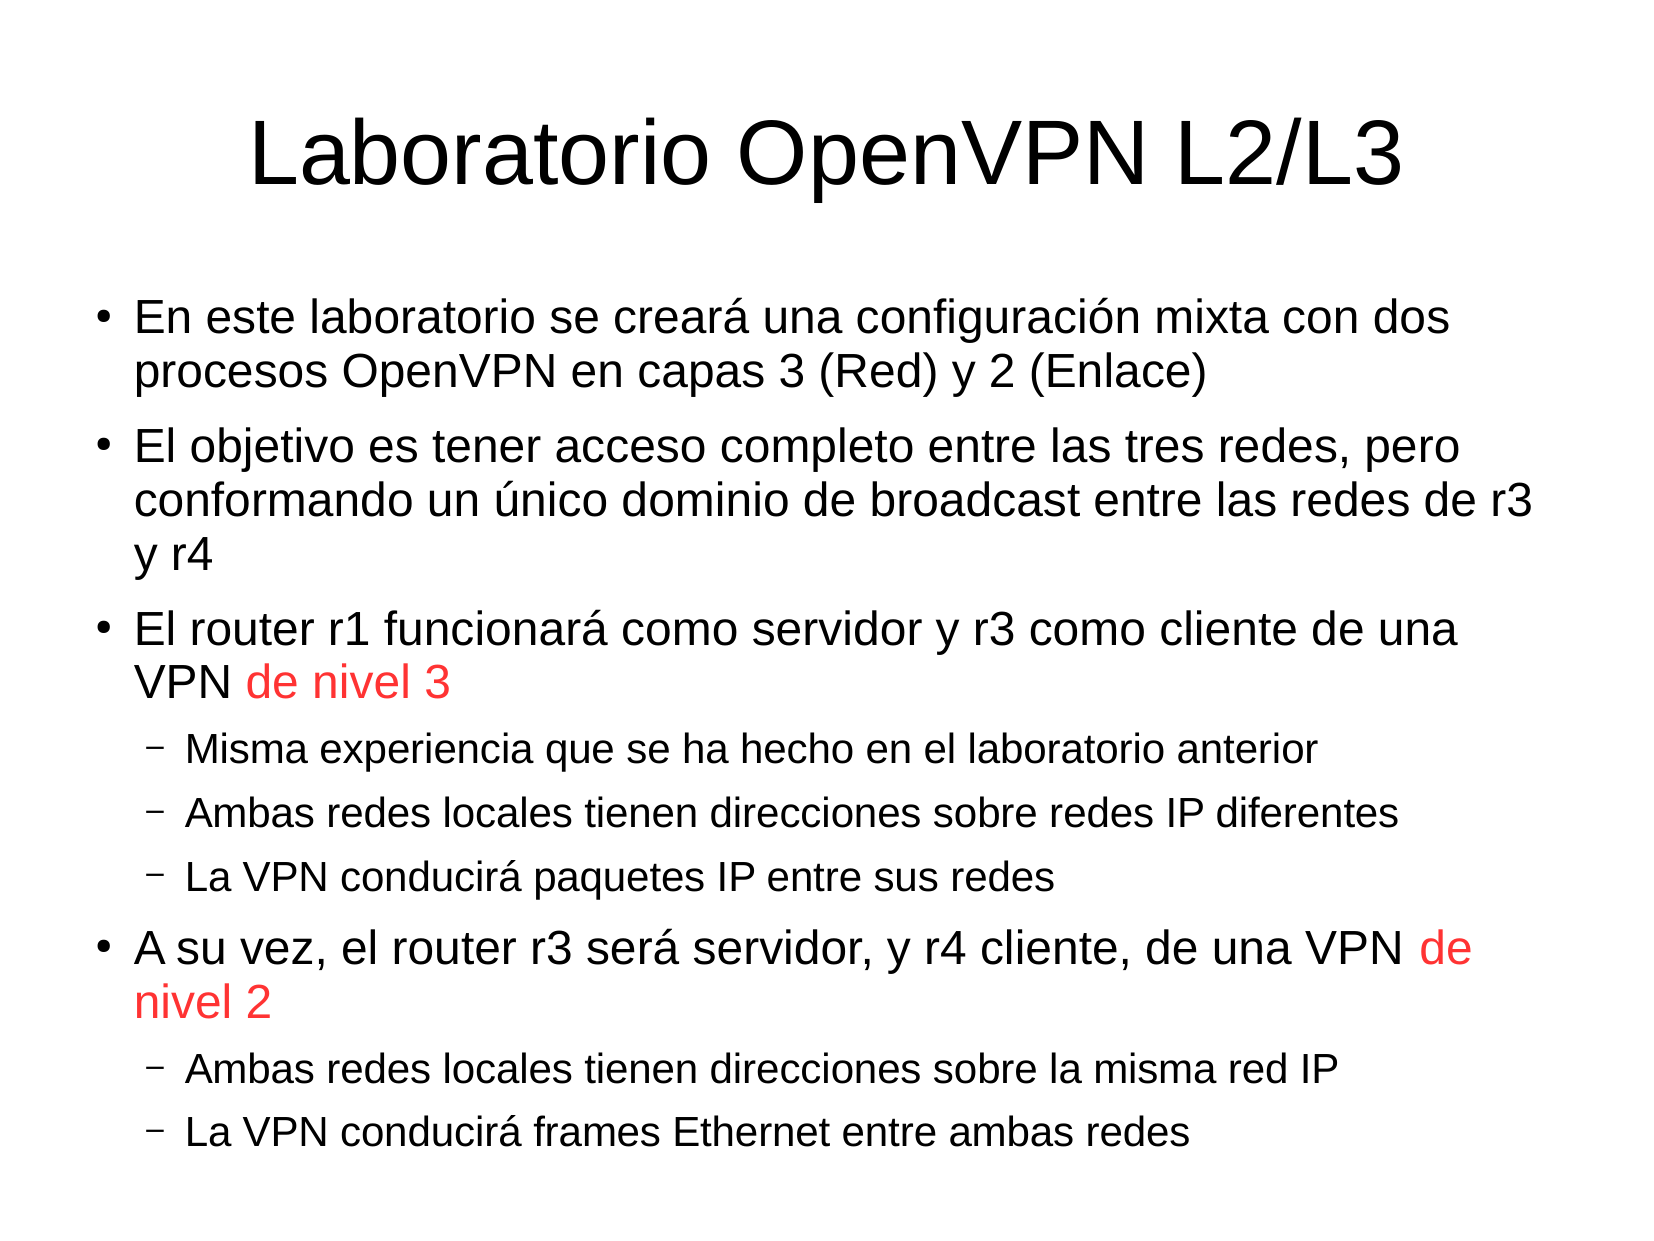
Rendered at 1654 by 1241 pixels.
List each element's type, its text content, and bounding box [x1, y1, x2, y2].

list En este laboratorio se creará una configuración mixta con dos procesos OpenVPN en capas 3 (Red) y 2 (Enlace) El objetivo es tener acceso completo entre las tres redes, pero conformando un único dominio de broadcast entre las redes de r3 y r4 El router r1 funcionará como servidor y r3 como cliente de una VPN de nivel 3 Misma experiencia que se ha hecho en el laboratorio anterior Ambas redes locales tienen direcciones sobre redes IP diferentes La VPN conducirá paquetes IP entre sus redes A su vez, el router r3 será servidor, y r4 cliente, de una VPN de nivel 2 Ambas redes locales tienen direcciones sobre la misma red IP La VPN conducirá frames Ethernet entre ambas redes [82, 290, 1571, 1158]
title Laboratorio OpenVPN L2/L3 [82, 49, 1571, 257]
